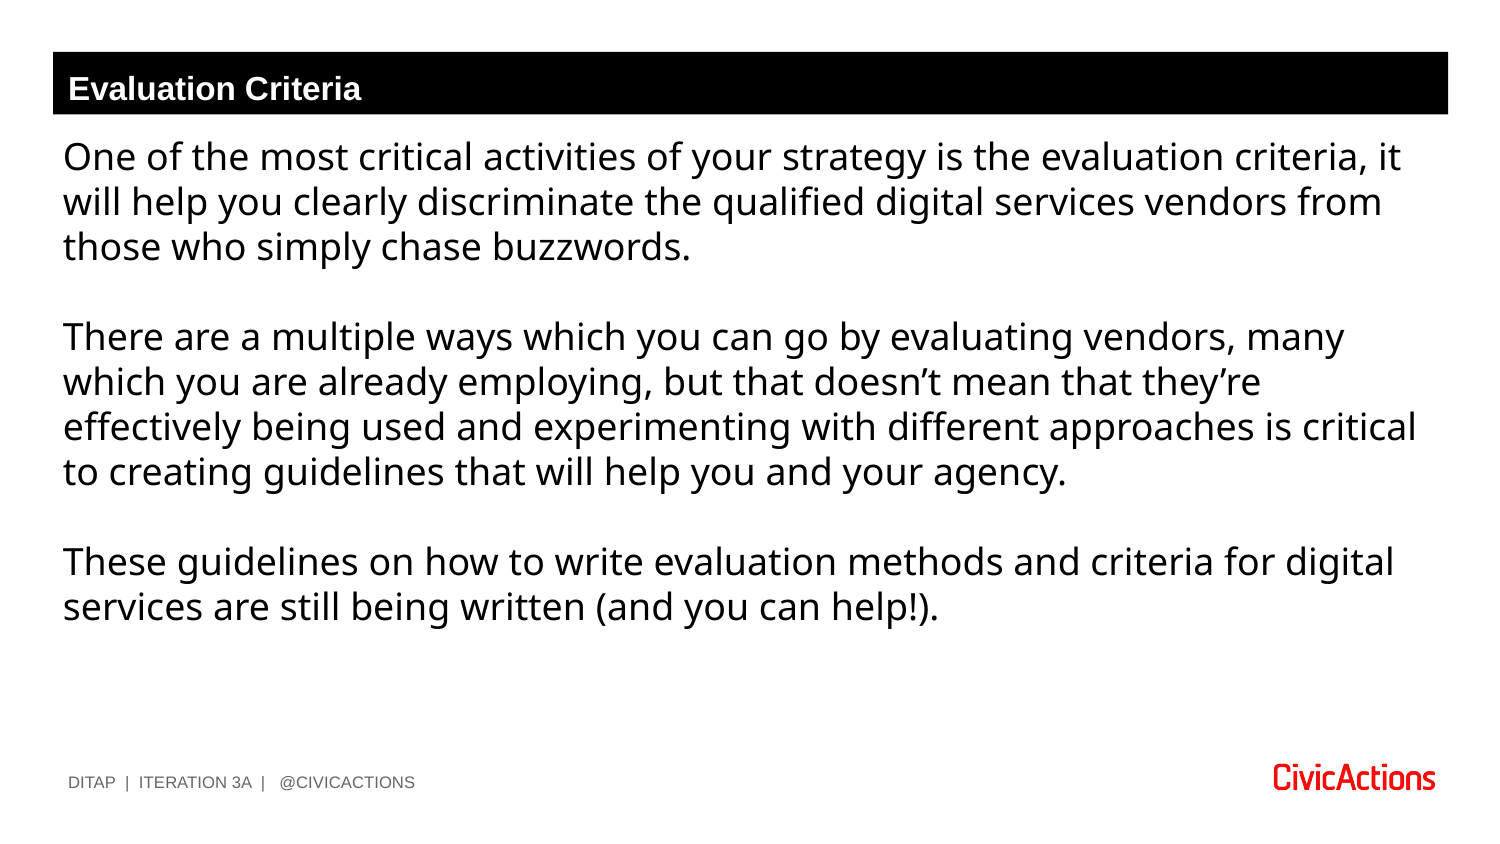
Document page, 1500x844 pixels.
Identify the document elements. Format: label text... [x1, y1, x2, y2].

picture [1271, 758, 1438, 795]
title Evaluation Criteria [53, 51, 1449, 115]
list One of the most critical activities of your strategy is the evaluation criteria, it will help you clearly discriminate the qualified digital services vendors from those who simply chase buzzwords. There are a multiple ways which you can go by evaluating vendors, many which you are already employing, but that doesn’t mean that they’re effectively being used and experimenting with different approaches is critical to creating guidelines that will help you and your agency. These guidelines on how to write evaluation methods and criteria for digital services are still being written (and you can help!). [53, 123, 1449, 666]
